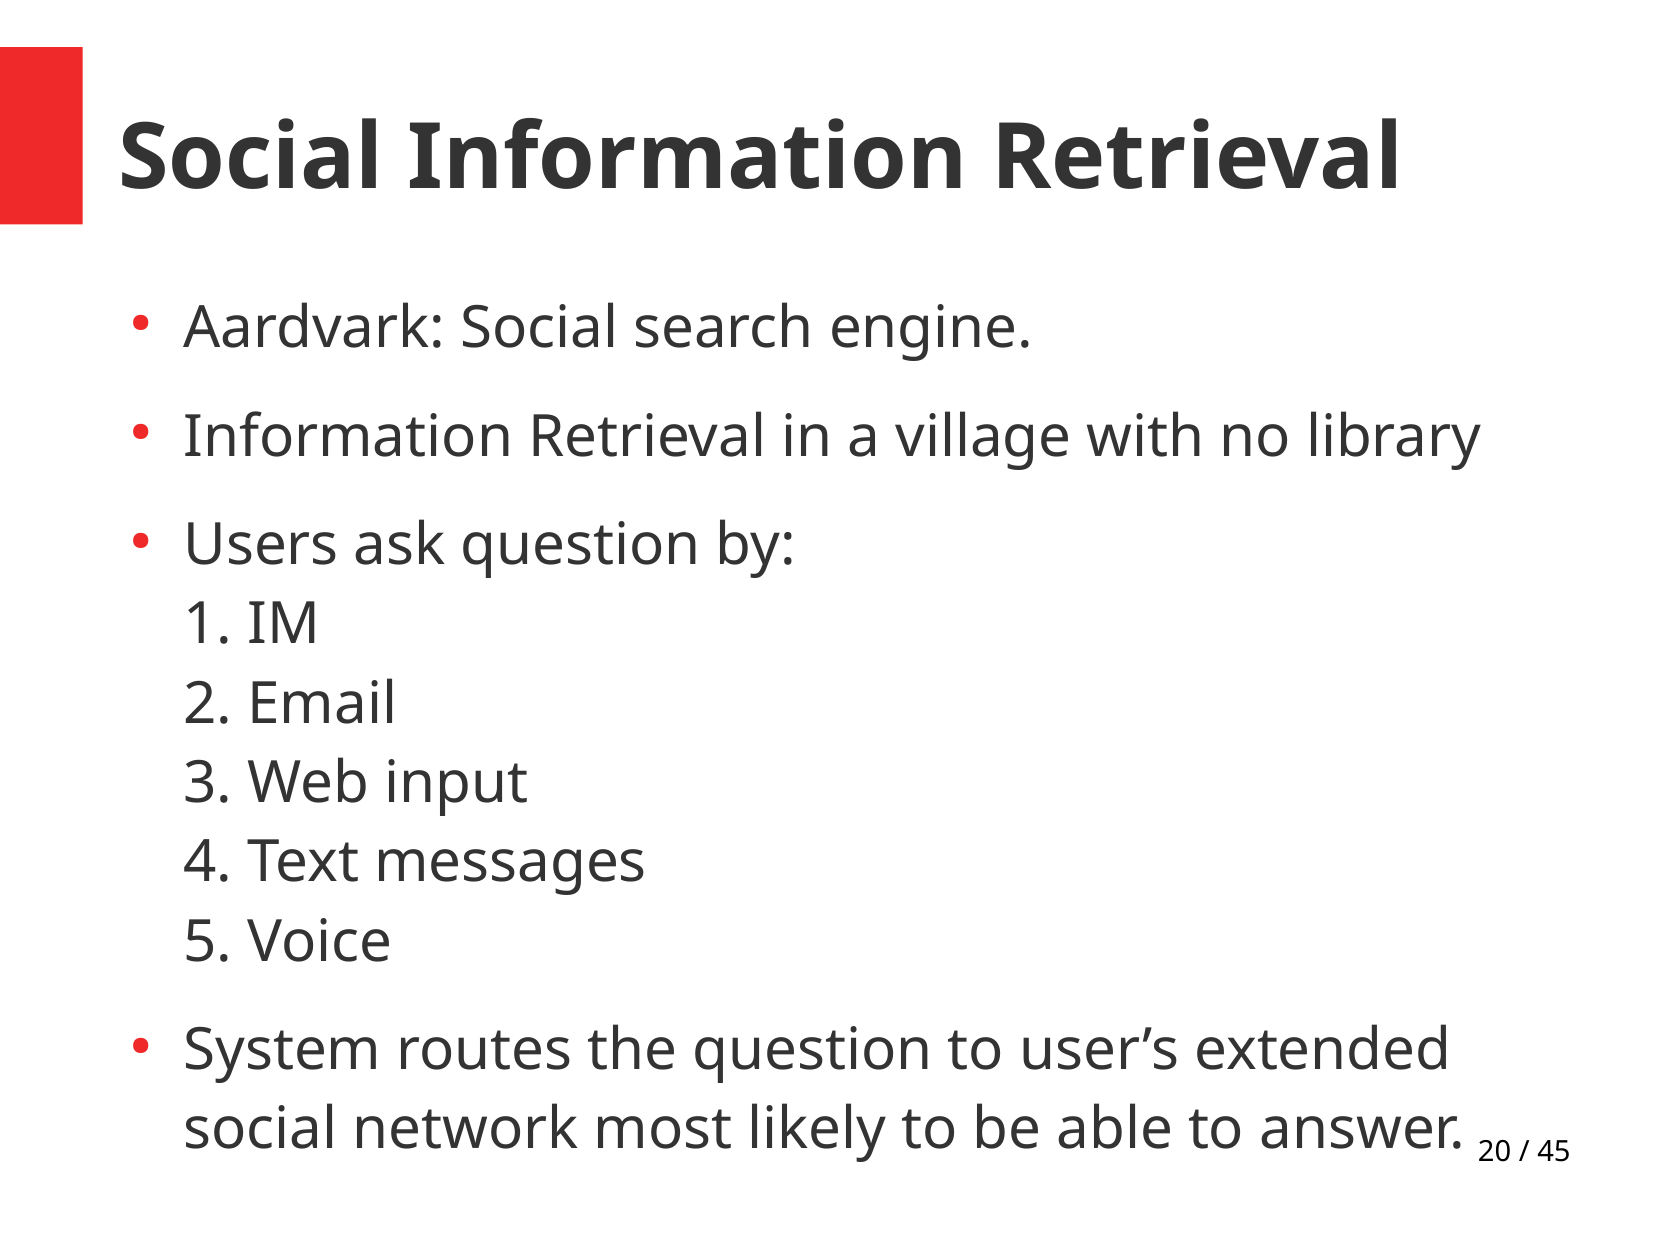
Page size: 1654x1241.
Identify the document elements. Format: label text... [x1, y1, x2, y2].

list Aardvark: Social search engine. Information Retrieval in a village with no library Users ask question by: 1. IM 2. Email 3. Web input 4. Text messages 5. Voice System routes the question to user’s extended social network most likely to be able to answer. [112, 285, 1531, 1096]
title Social Information Retrieval [118, 49, 1571, 257]
